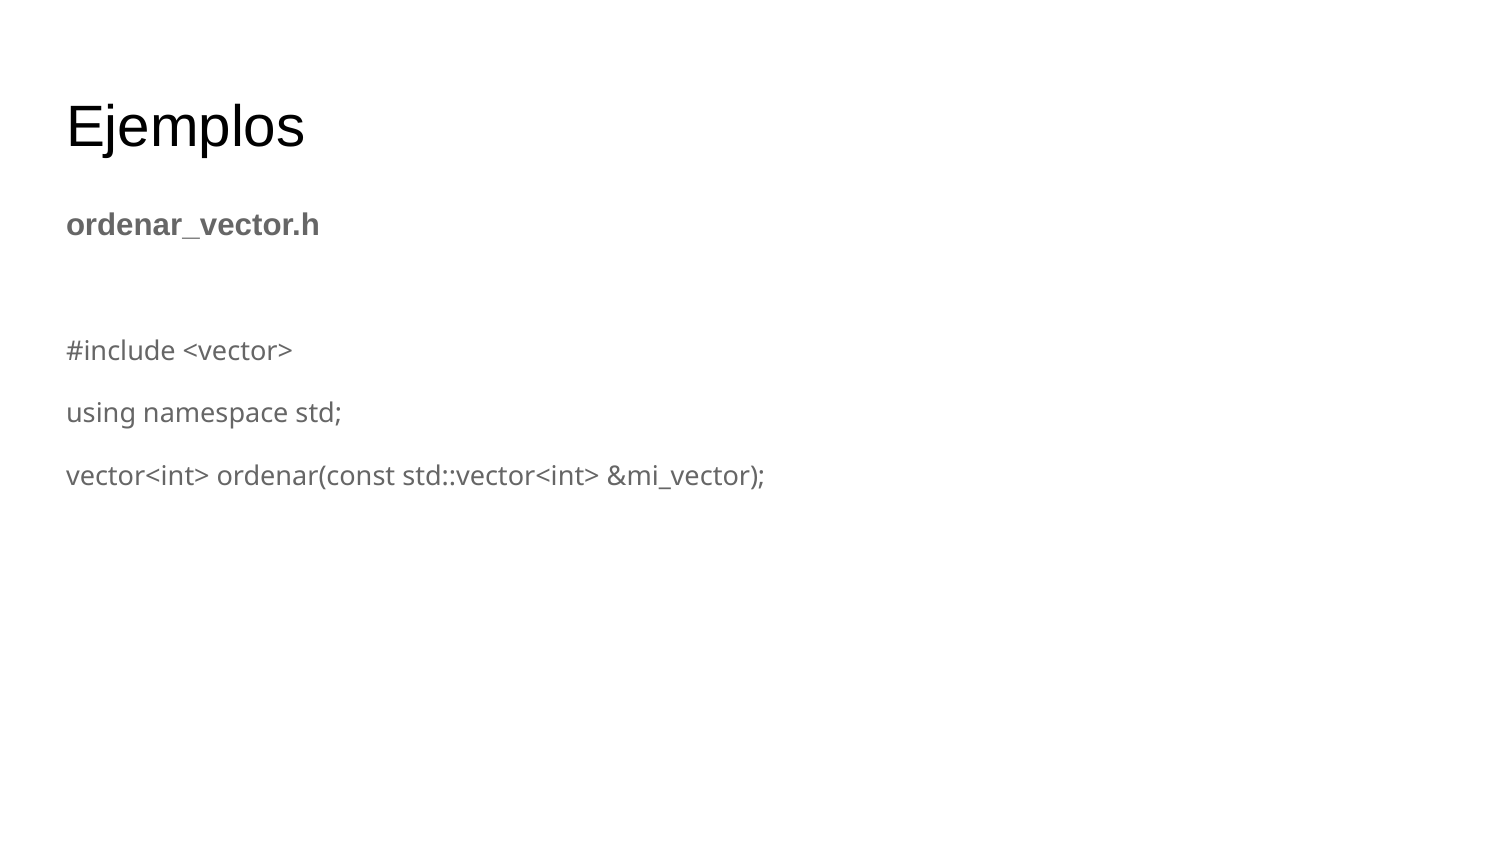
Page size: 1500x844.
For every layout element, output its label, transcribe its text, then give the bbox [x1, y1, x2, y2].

list ordenar_vector.h #include <vector> using namespace std; vector<int> ordenar(const std::vector<int> &mi_vector); [51, 189, 1449, 750]
title Ejemplos [51, 72, 1449, 167]
